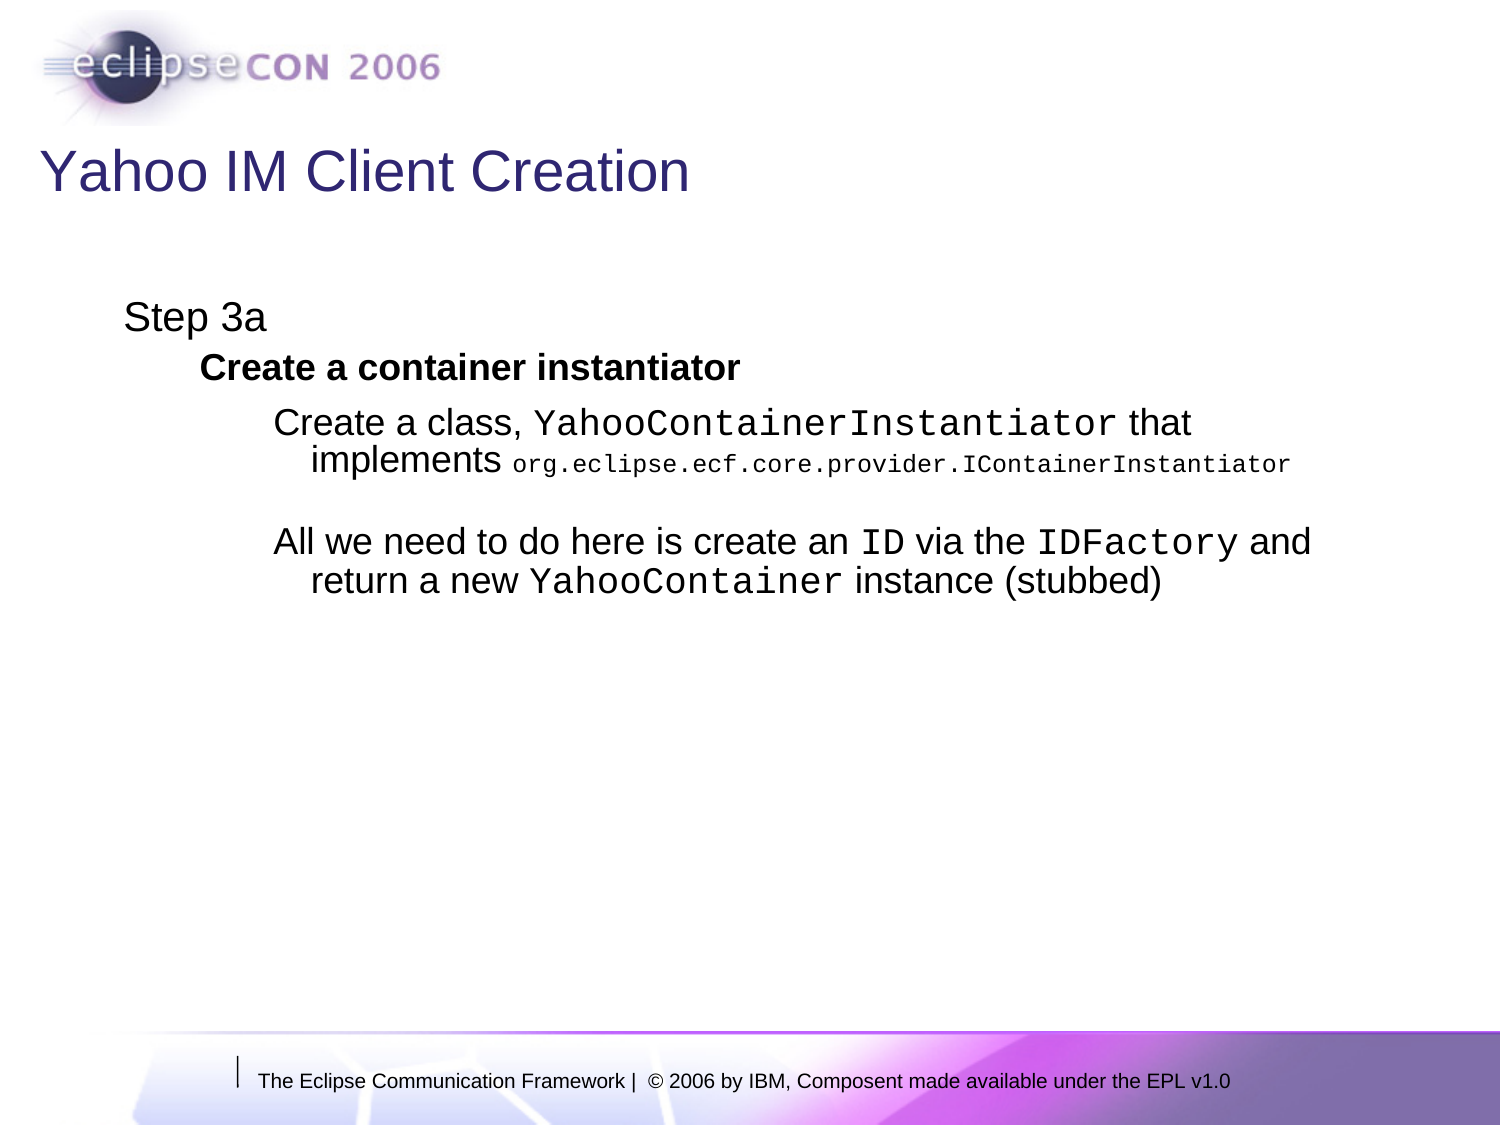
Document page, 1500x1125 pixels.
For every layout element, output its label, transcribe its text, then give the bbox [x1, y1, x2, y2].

title Yahoo IM Client Creation [25, 142, 1378, 225]
picture [31, 10, 1040, 126]
picture [0, 1031, 1500, 1125]
list Step 3a Create a container instantiator Create a class, YahooContainerInstantiator that implements org.eclipse.ecf.core.provider.IContainerInstantiator All we need to do here is create an ID via the IDFactory and return a new YahooContainer instance (stubbed) [108, 291, 1378, 932]
